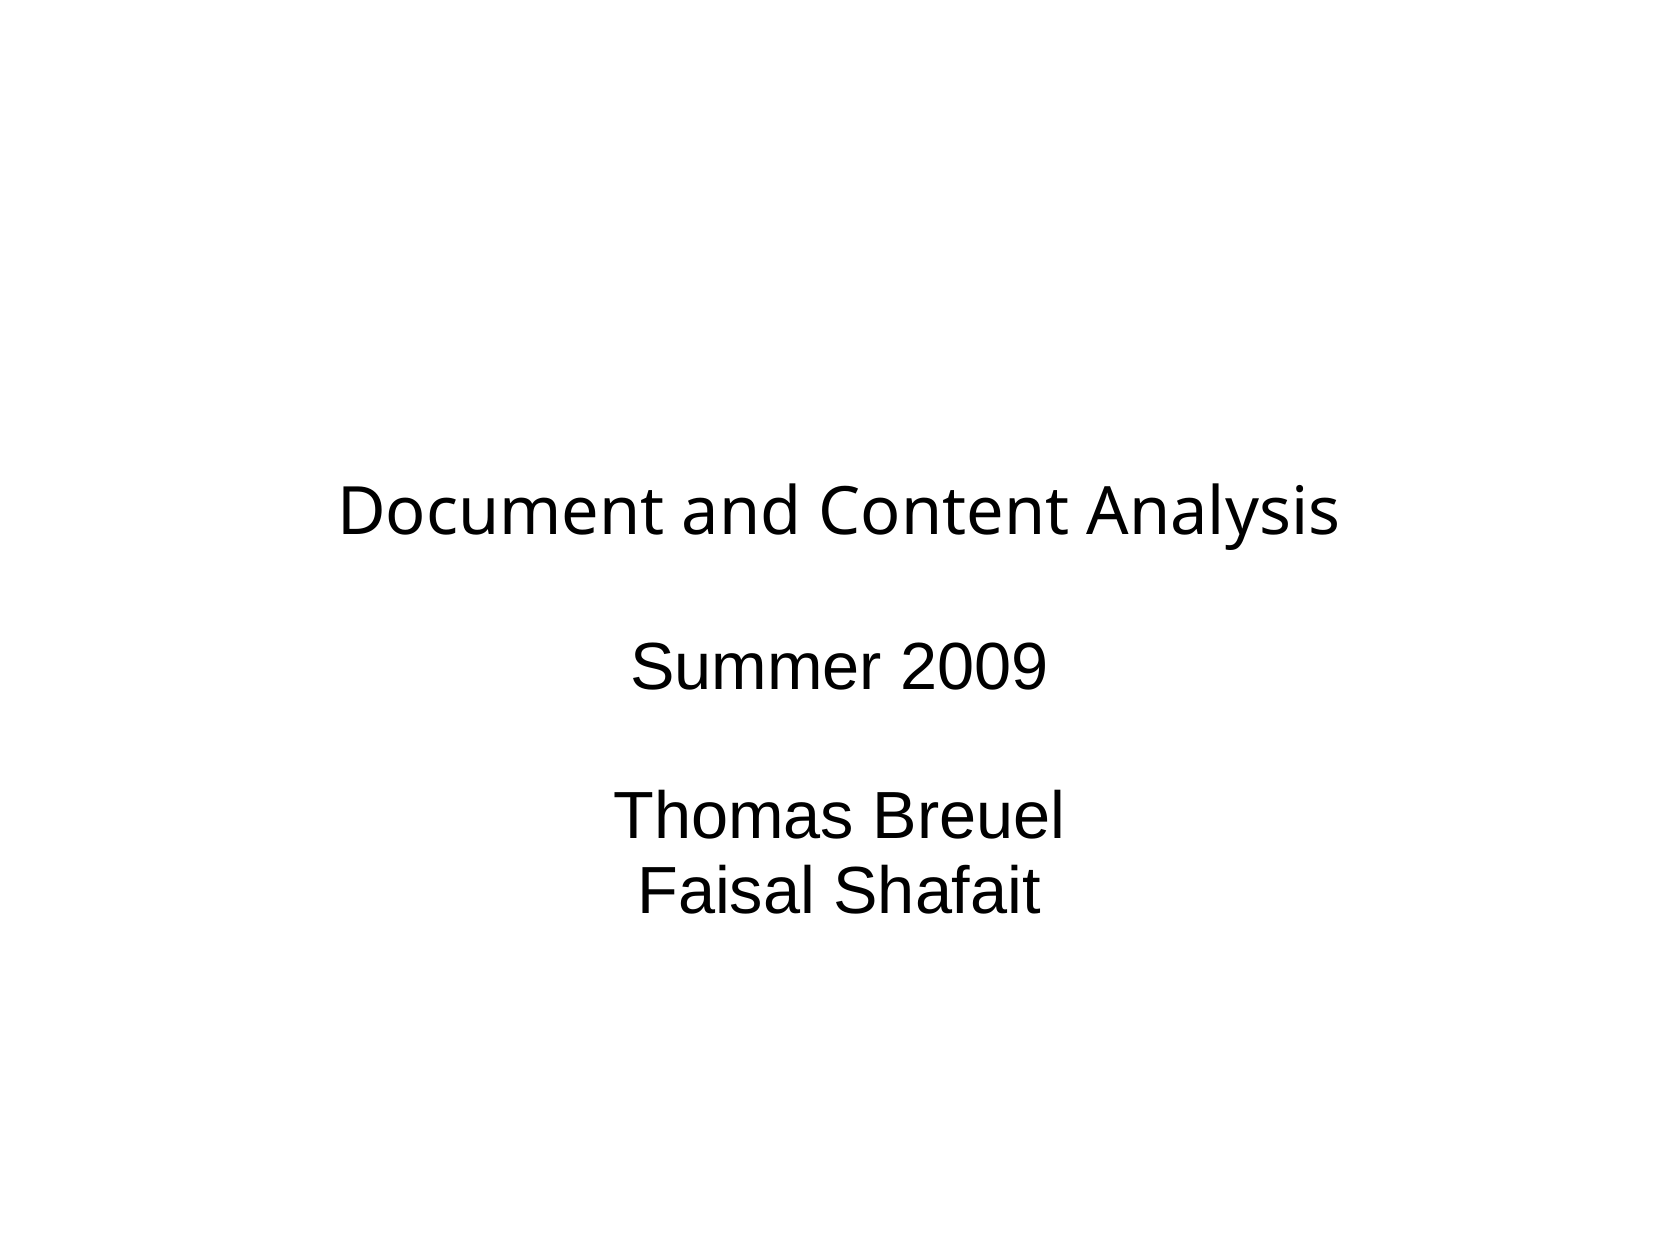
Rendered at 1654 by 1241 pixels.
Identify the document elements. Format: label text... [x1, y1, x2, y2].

subtitle Document and Content Analysis Summer 2009 Thomas Breuel Faisal Shafait [25, 226, 1654, 1166]
